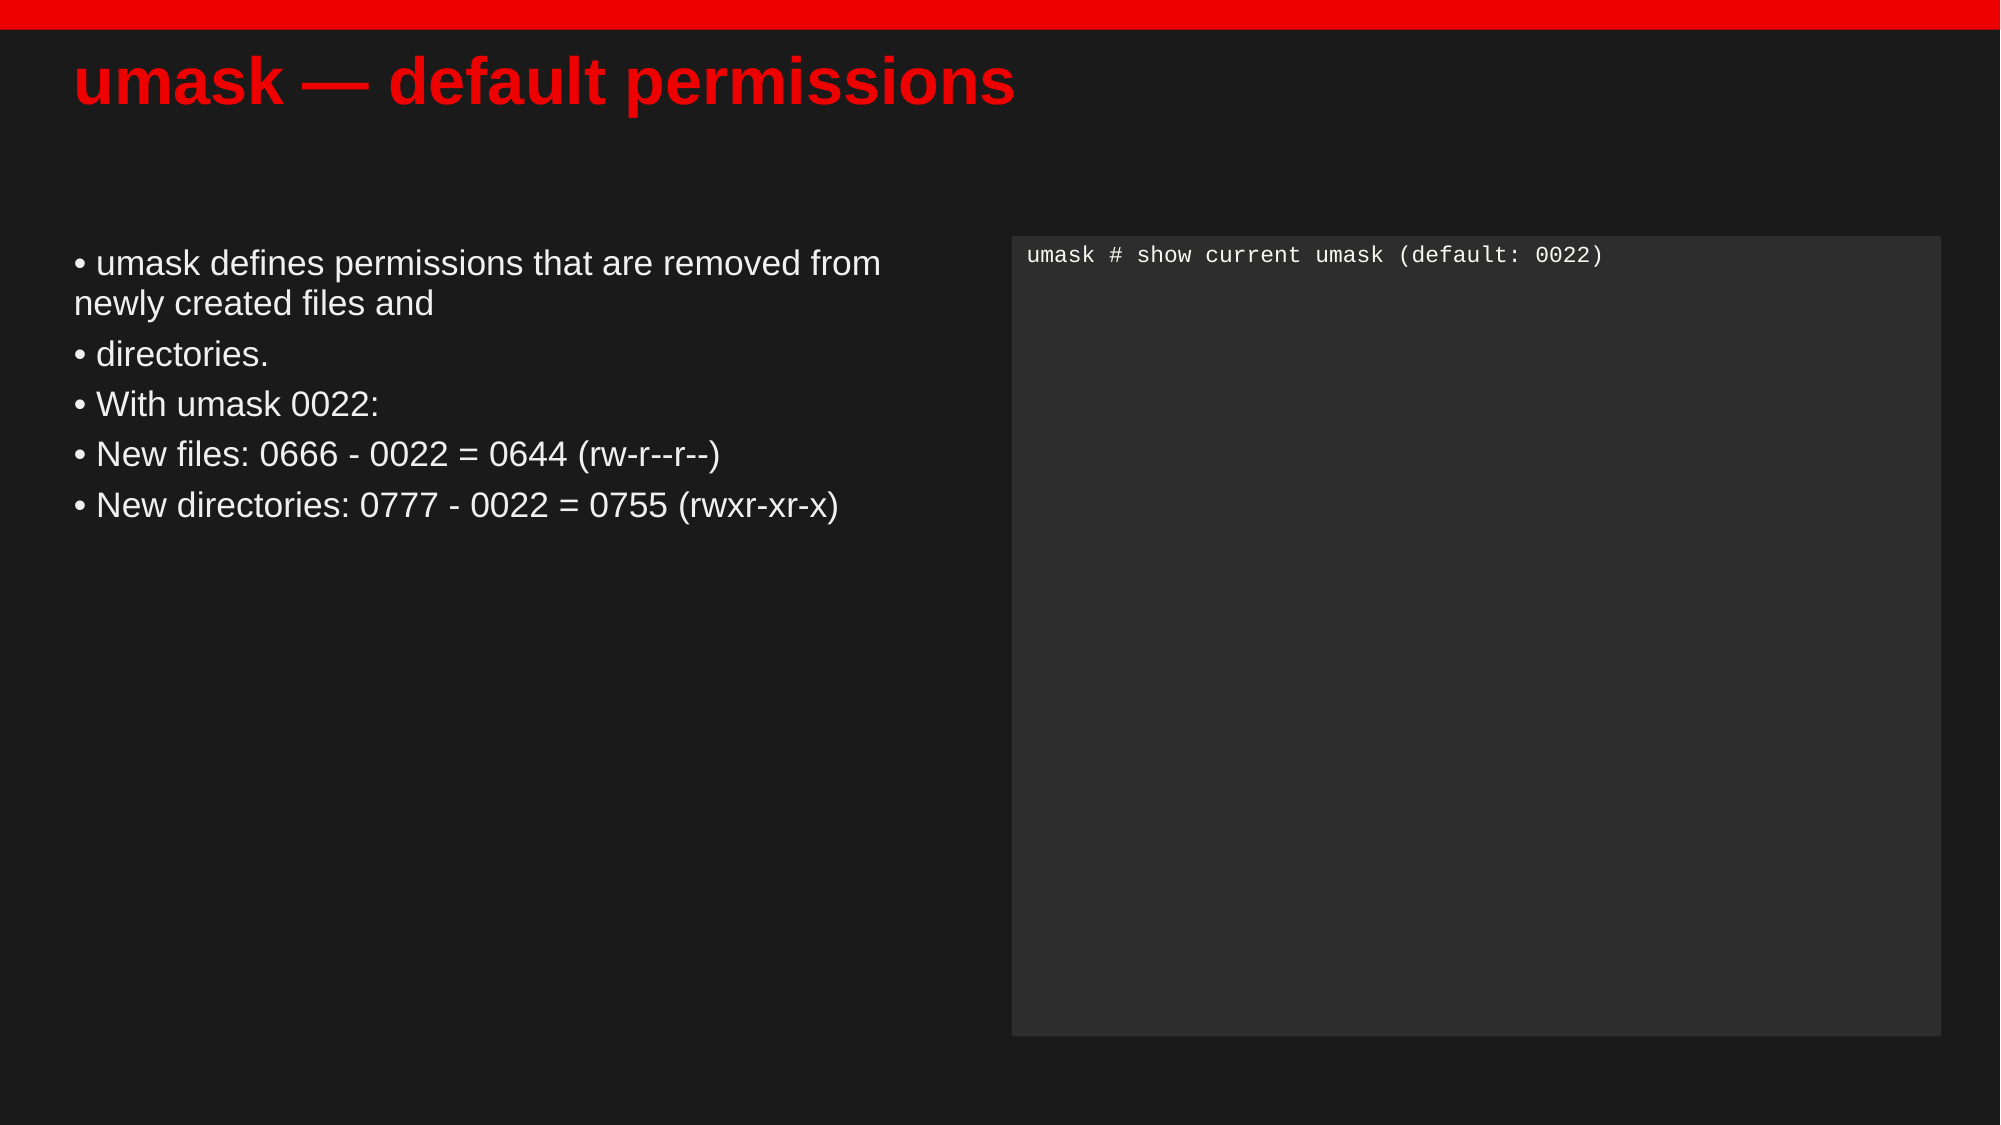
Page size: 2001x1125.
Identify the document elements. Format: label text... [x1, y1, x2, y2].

text_box [0, 0, 2001, 30]
text_box umask — default permissions [59, 36, 1942, 208]
text_box • umask defines permissions that are removed from newly created files and • directories. • With umask 0022: • New files: 0666 - 0022 = 0644 (rw-r--r--) • New directories: 0777 - 0022 = 0755 (rwxr-xr-x) [59, 236, 989, 1037]
text_box umask # show current umask (default: 0022) [1011, 236, 1942, 1037]
